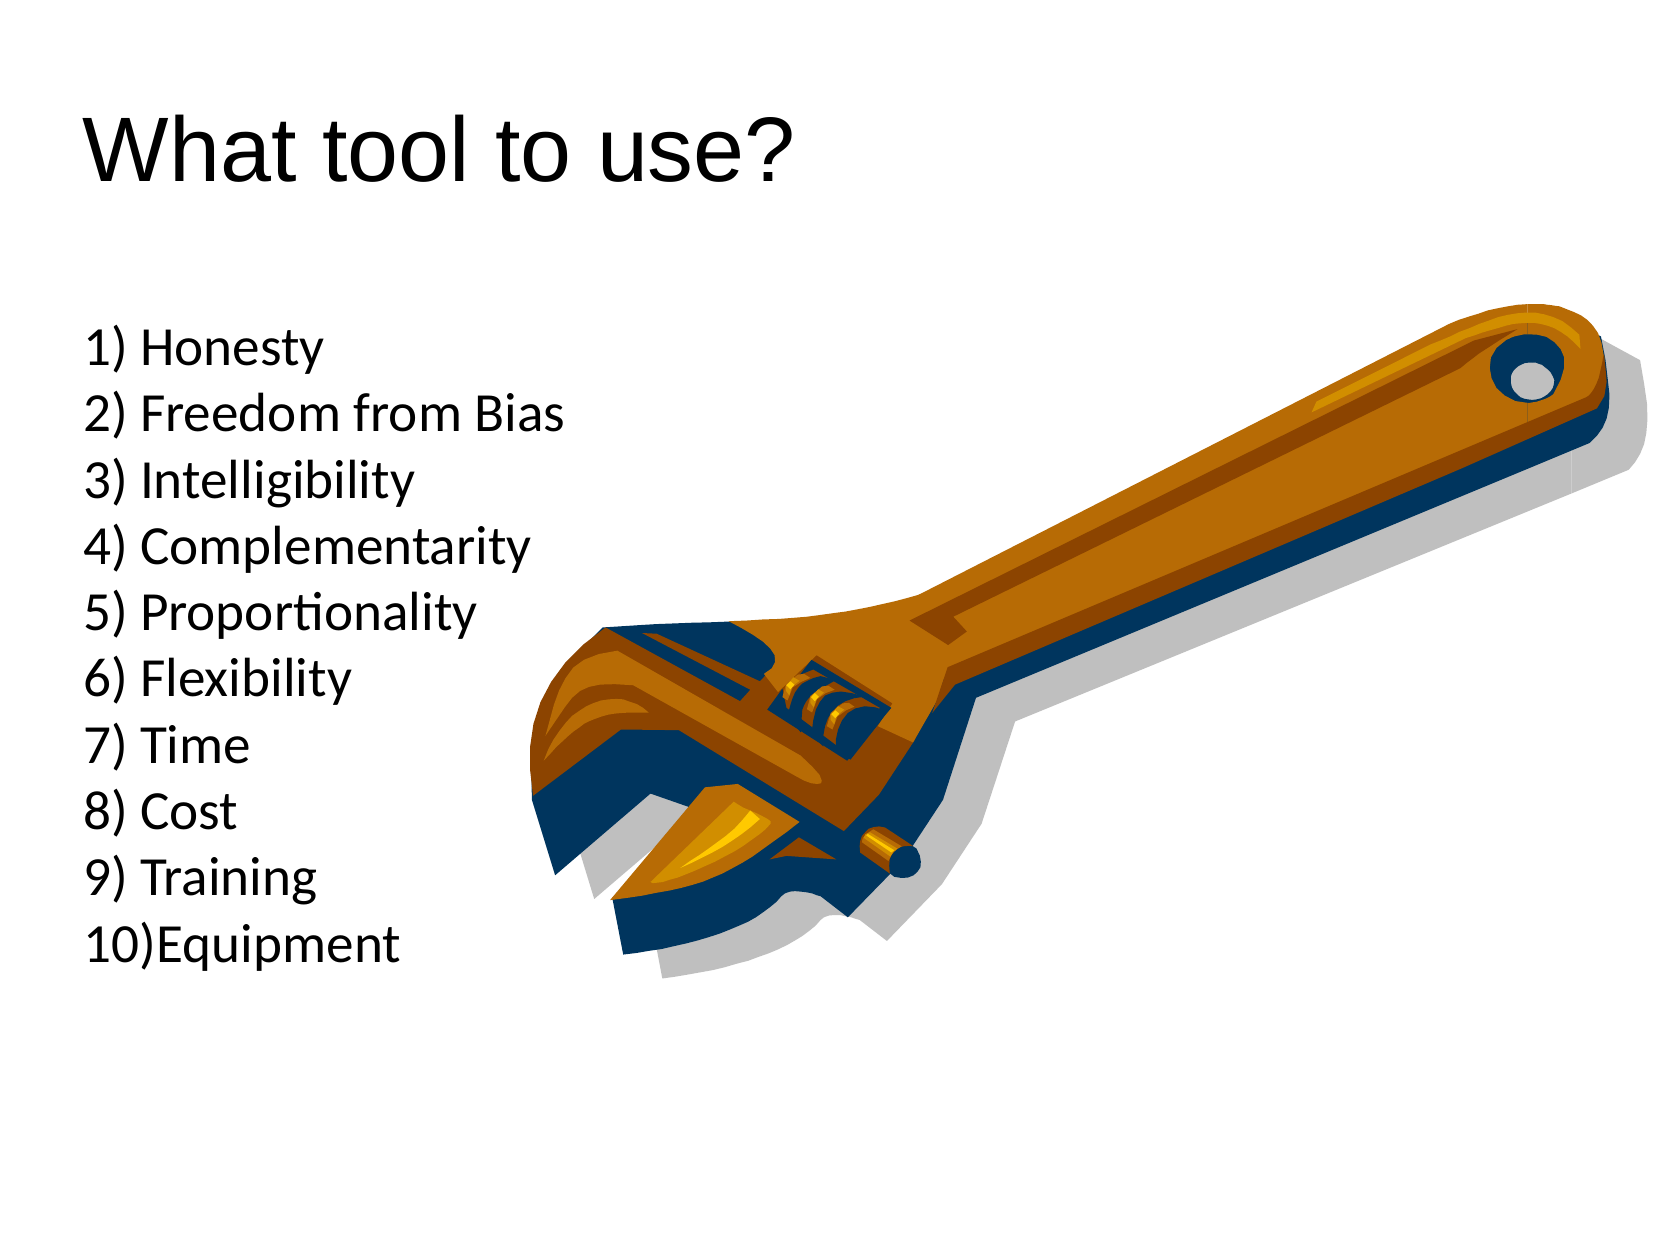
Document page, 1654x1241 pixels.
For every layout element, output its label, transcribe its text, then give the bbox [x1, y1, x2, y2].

text_box Honesty Freedom from Bias Intelligibility Complementarity Proportionality Flexibility Time Cost Training Equipment [68, 303, 896, 1114]
picture [520, 289, 1654, 979]
title What tool to use? [82, 41, 1571, 248]
